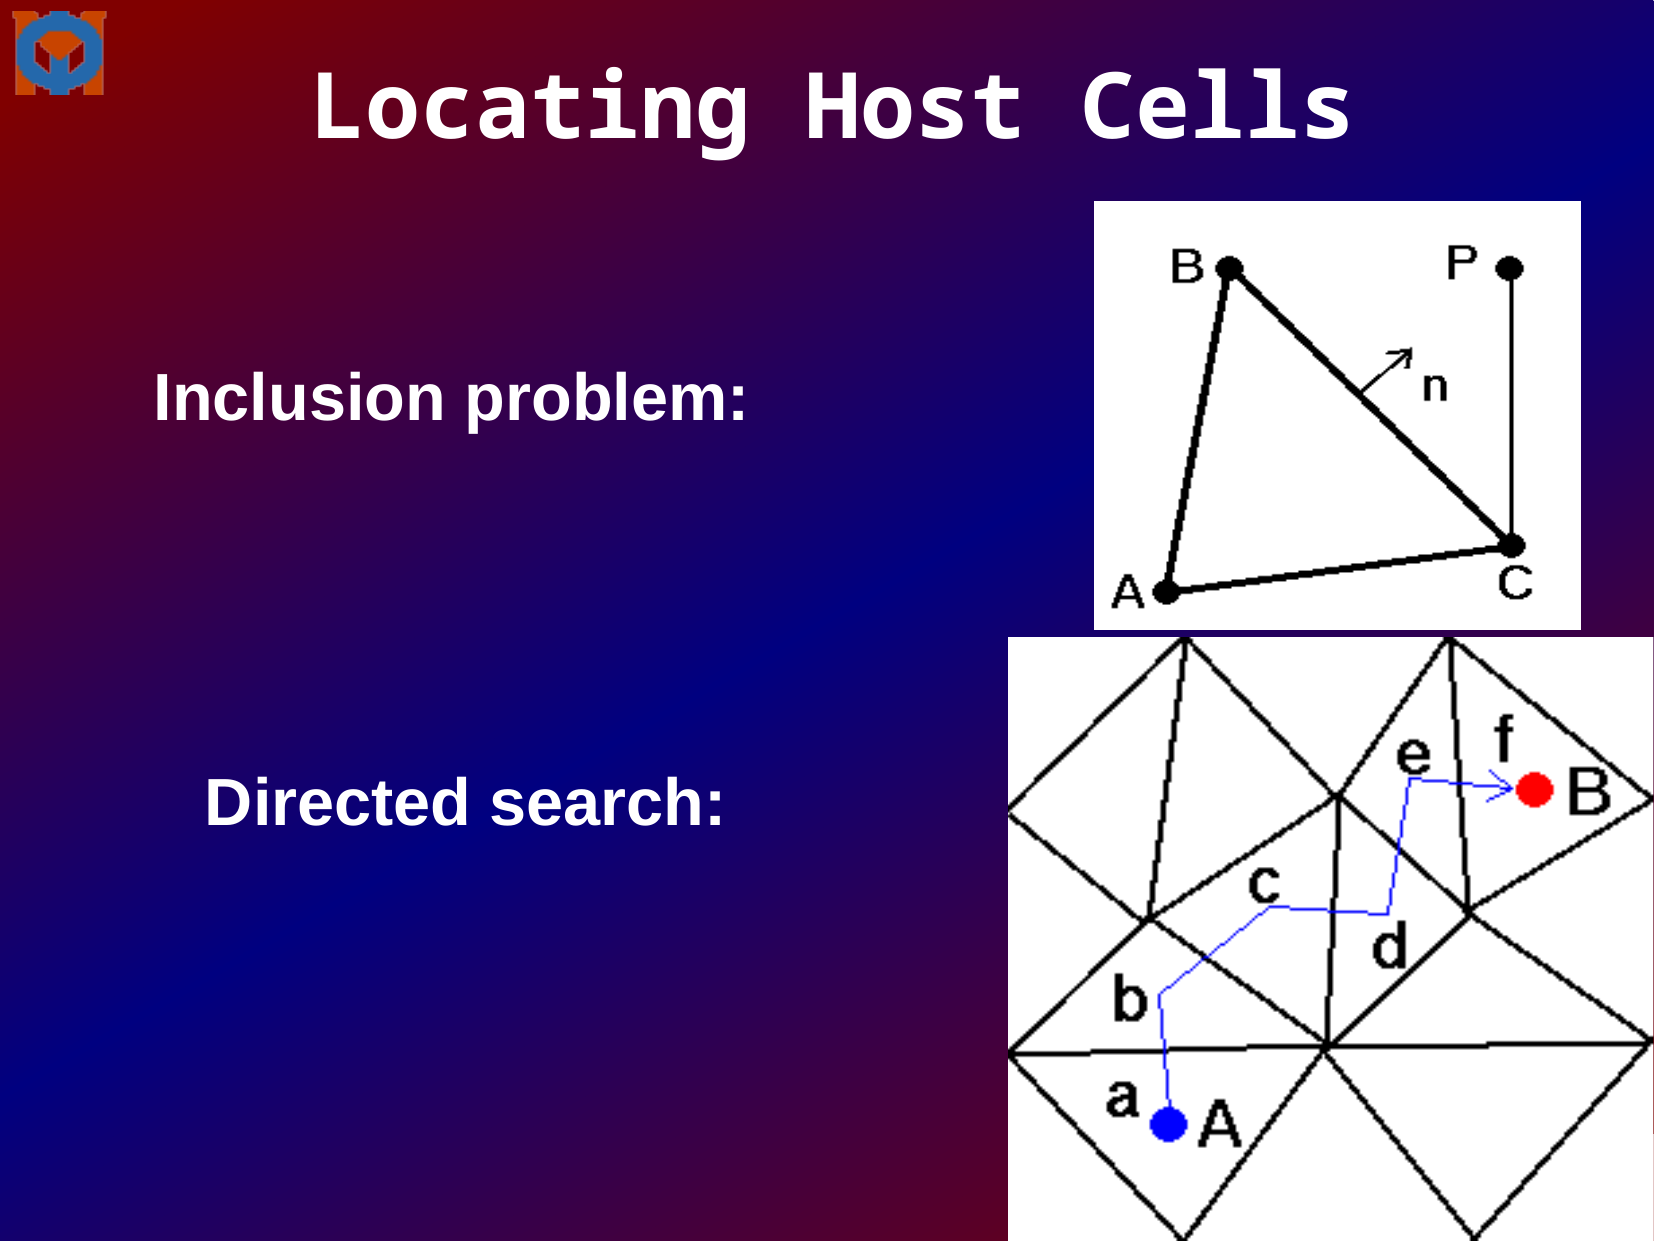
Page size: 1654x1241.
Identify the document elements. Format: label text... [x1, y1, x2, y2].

picture [1008, 637, 1654, 1241]
text_box Inclusion problem: [153, 359, 751, 446]
picture [11, 11, 110, 95]
title Locating Host Cells [126, 0, 1539, 208]
picture [1094, 201, 1581, 630]
text_box Directed search: [204, 764, 728, 851]
